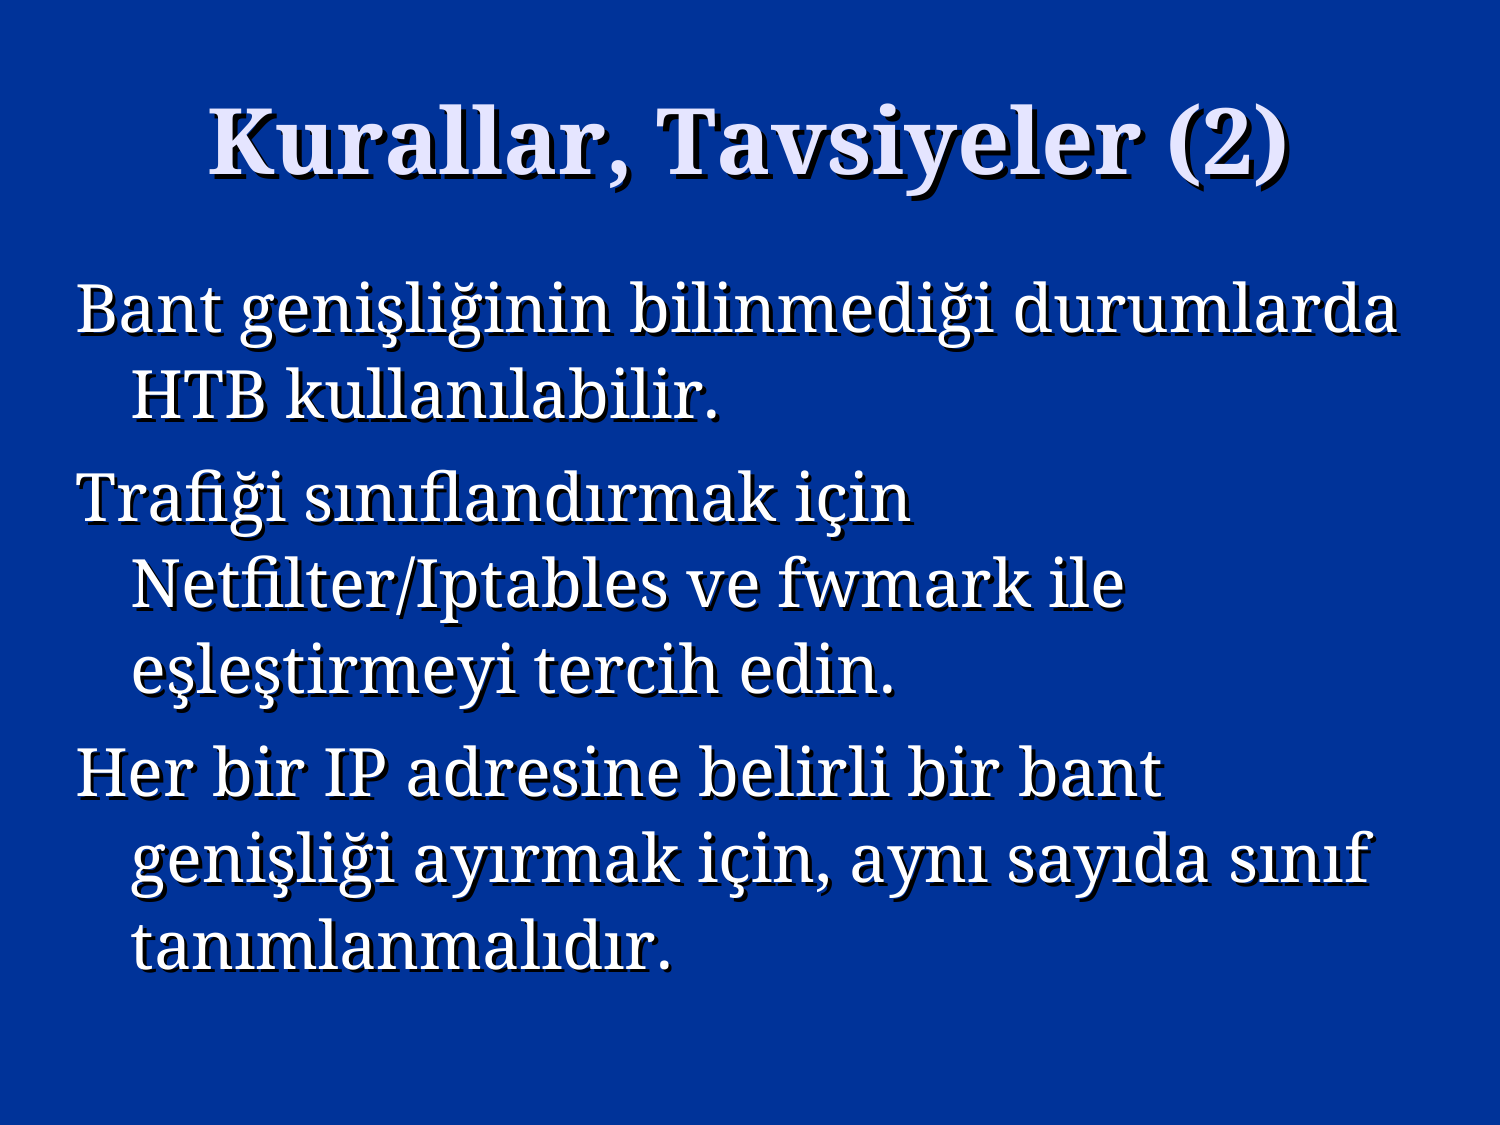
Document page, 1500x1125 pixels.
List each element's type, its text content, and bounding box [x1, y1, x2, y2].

title Kurallar, Tavsiyeler (2) [74, 31, 1425, 246]
list Bant genişliğinin bilinmediği durumlarda HTB kullanılabilir. Trafiği sınıflandırmak için Netfilter/Iptables ve fwmark ile eşleştirmeyi tercih edin. Her bir IP adresine belirli bir bant genişliği ayırmak için, aynı sayıda sınıf tanımlanmalıdır. [74, 263, 1425, 1006]
